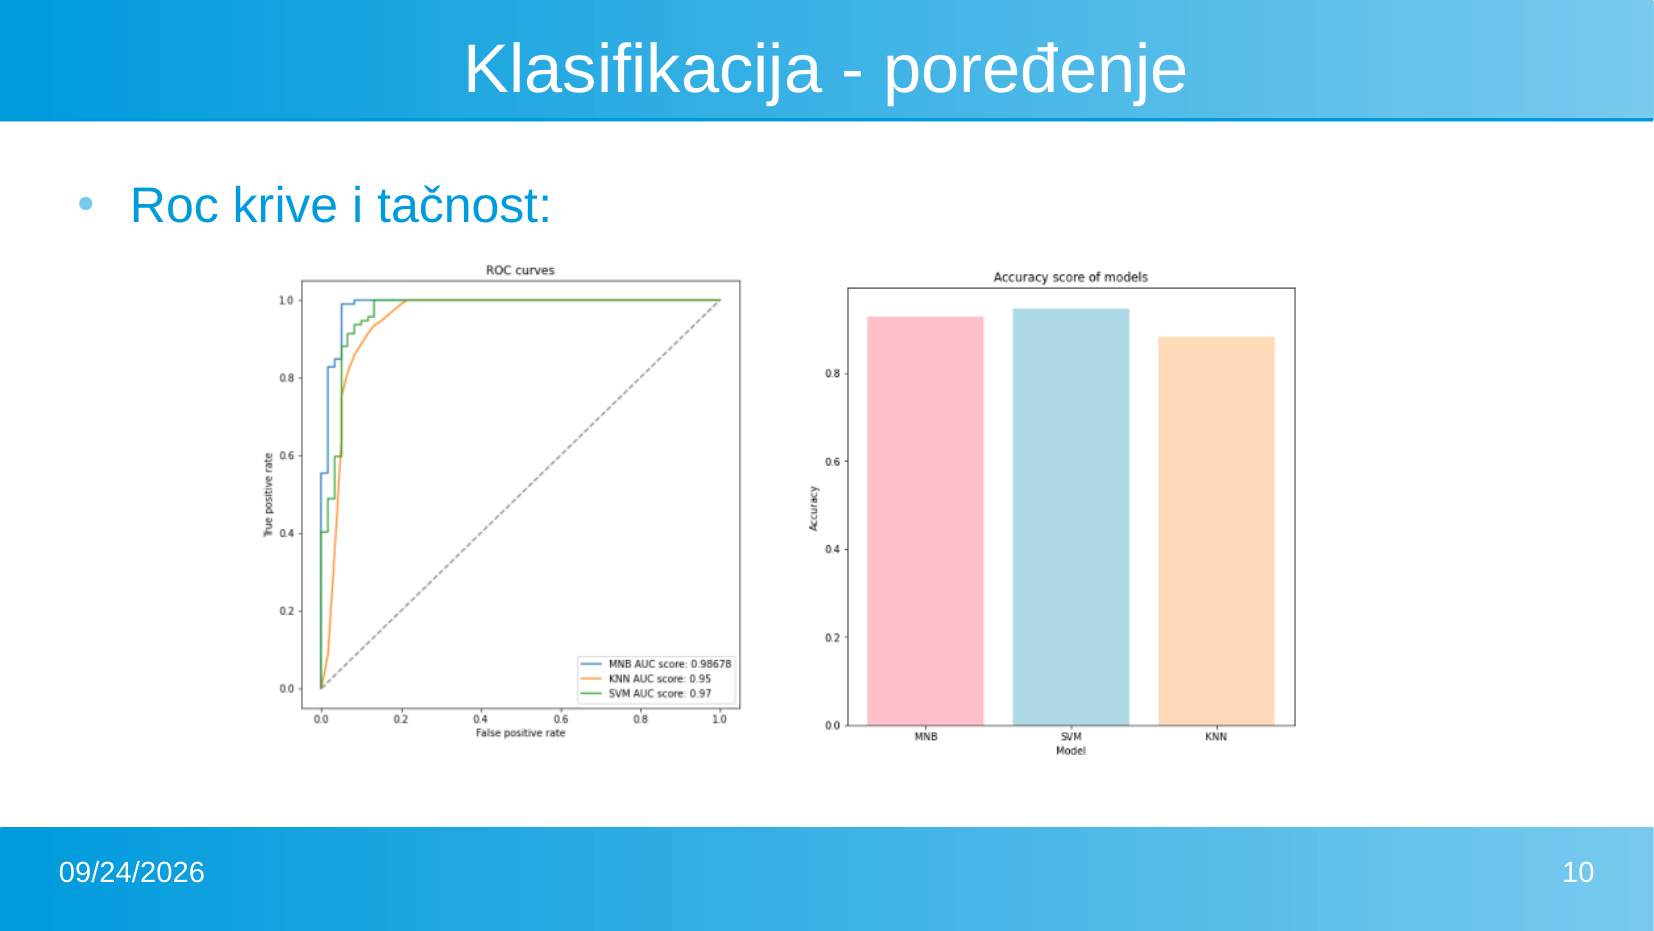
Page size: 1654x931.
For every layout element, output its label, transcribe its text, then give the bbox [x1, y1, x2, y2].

title Klasifikacija - poređenje [59, 29, 1595, 108]
picture [254, 252, 1313, 759]
list Roc krive i tačnost: [59, 177, 1595, 768]
